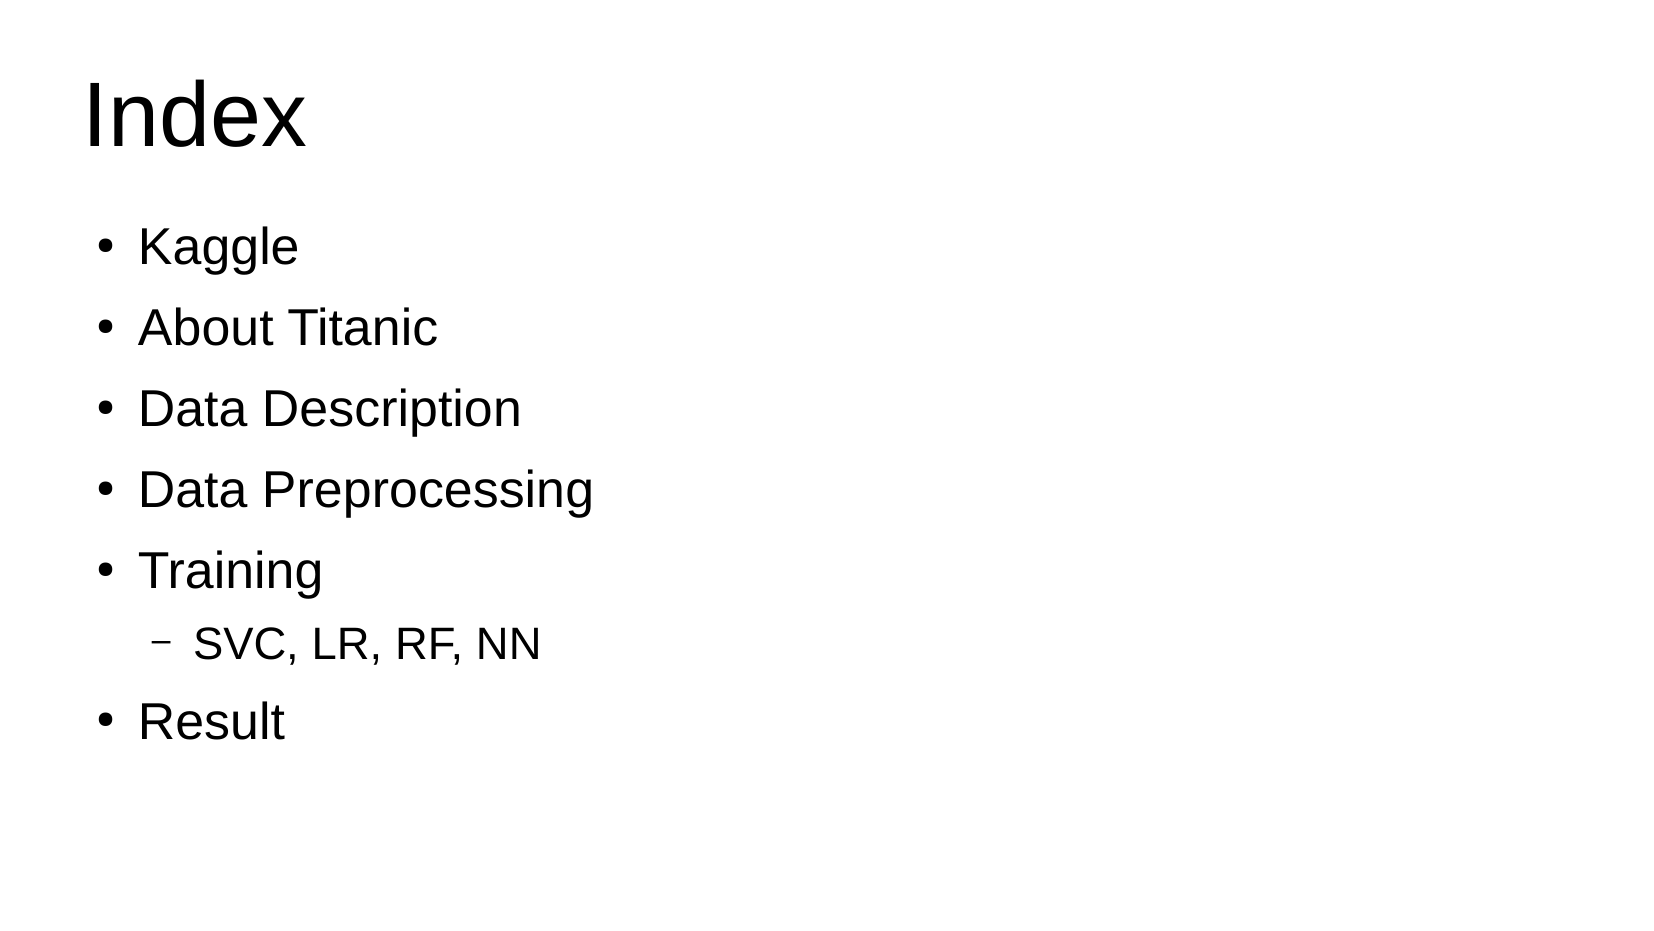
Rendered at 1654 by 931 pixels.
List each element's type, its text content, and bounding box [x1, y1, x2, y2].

title Index [82, 37, 1571, 193]
list Kaggle About Titanic Data Description Data Preprocessing Training SVC, LR, RF, NN Result [82, 217, 1571, 758]
